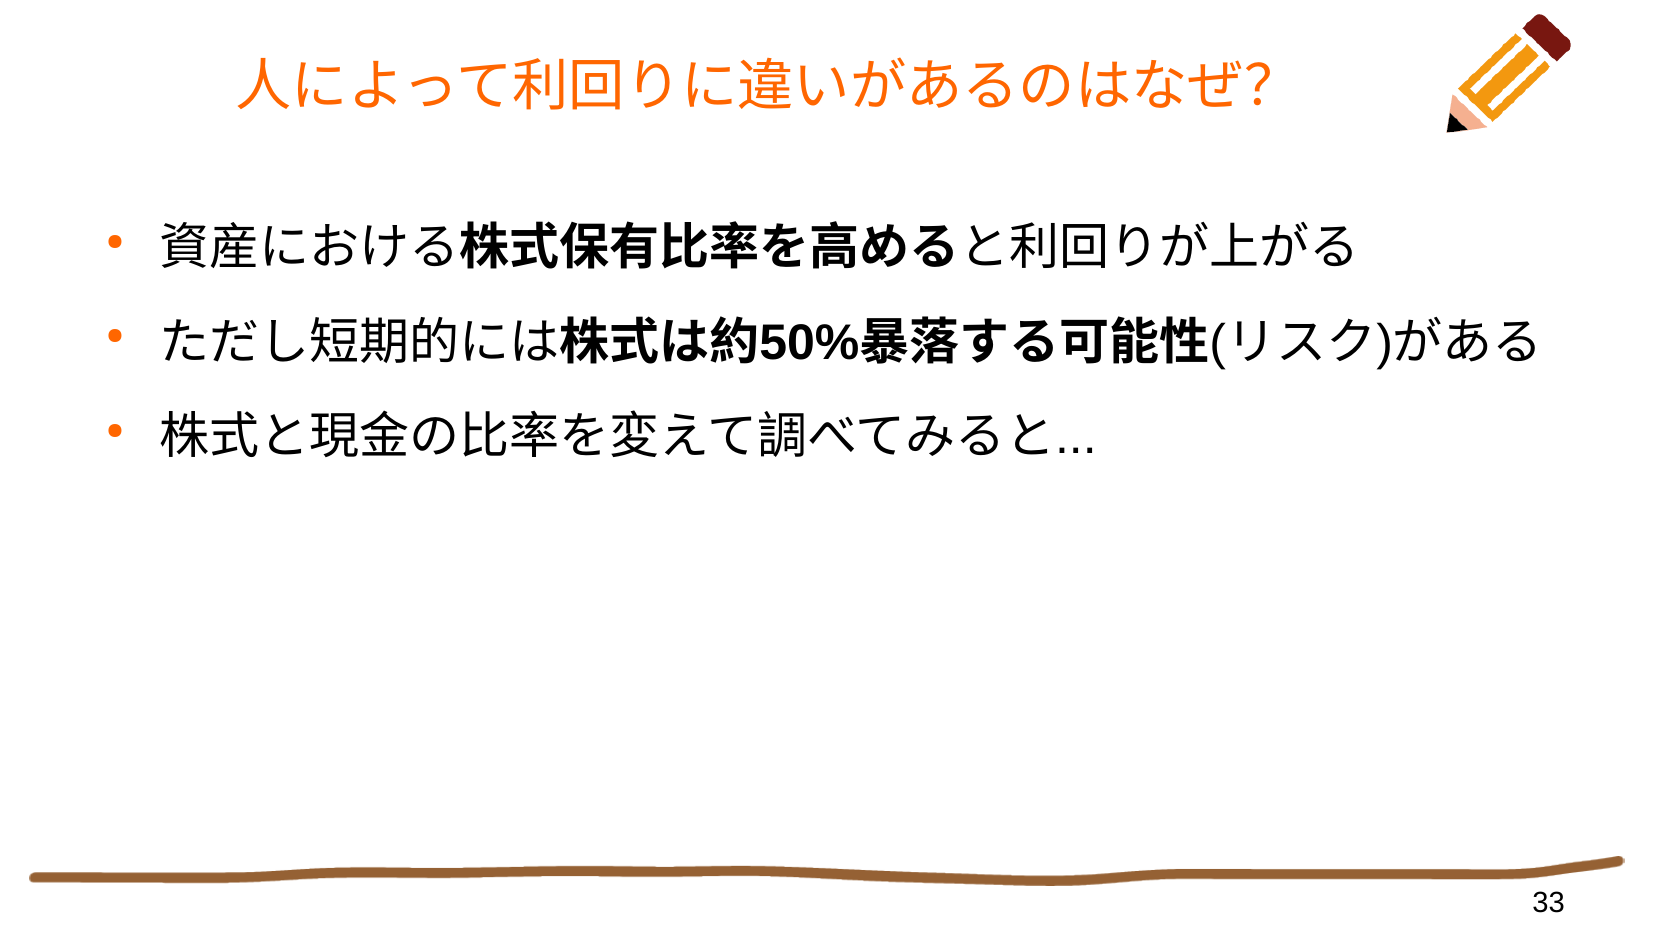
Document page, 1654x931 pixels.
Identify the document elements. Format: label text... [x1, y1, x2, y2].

picture [1446, 14, 1571, 133]
list 資産における株式保有比率を高めると利回りが上がる ただし短期的には株式は約50%暴落する可能性(リスク)がある 株式と現金の比率を変えて調べてみると... [88, 206, 1566, 857]
title 人によって利回りに違いがあるのはなぜ？ [88, 29, 1447, 133]
picture [29, 856, 1625, 886]
